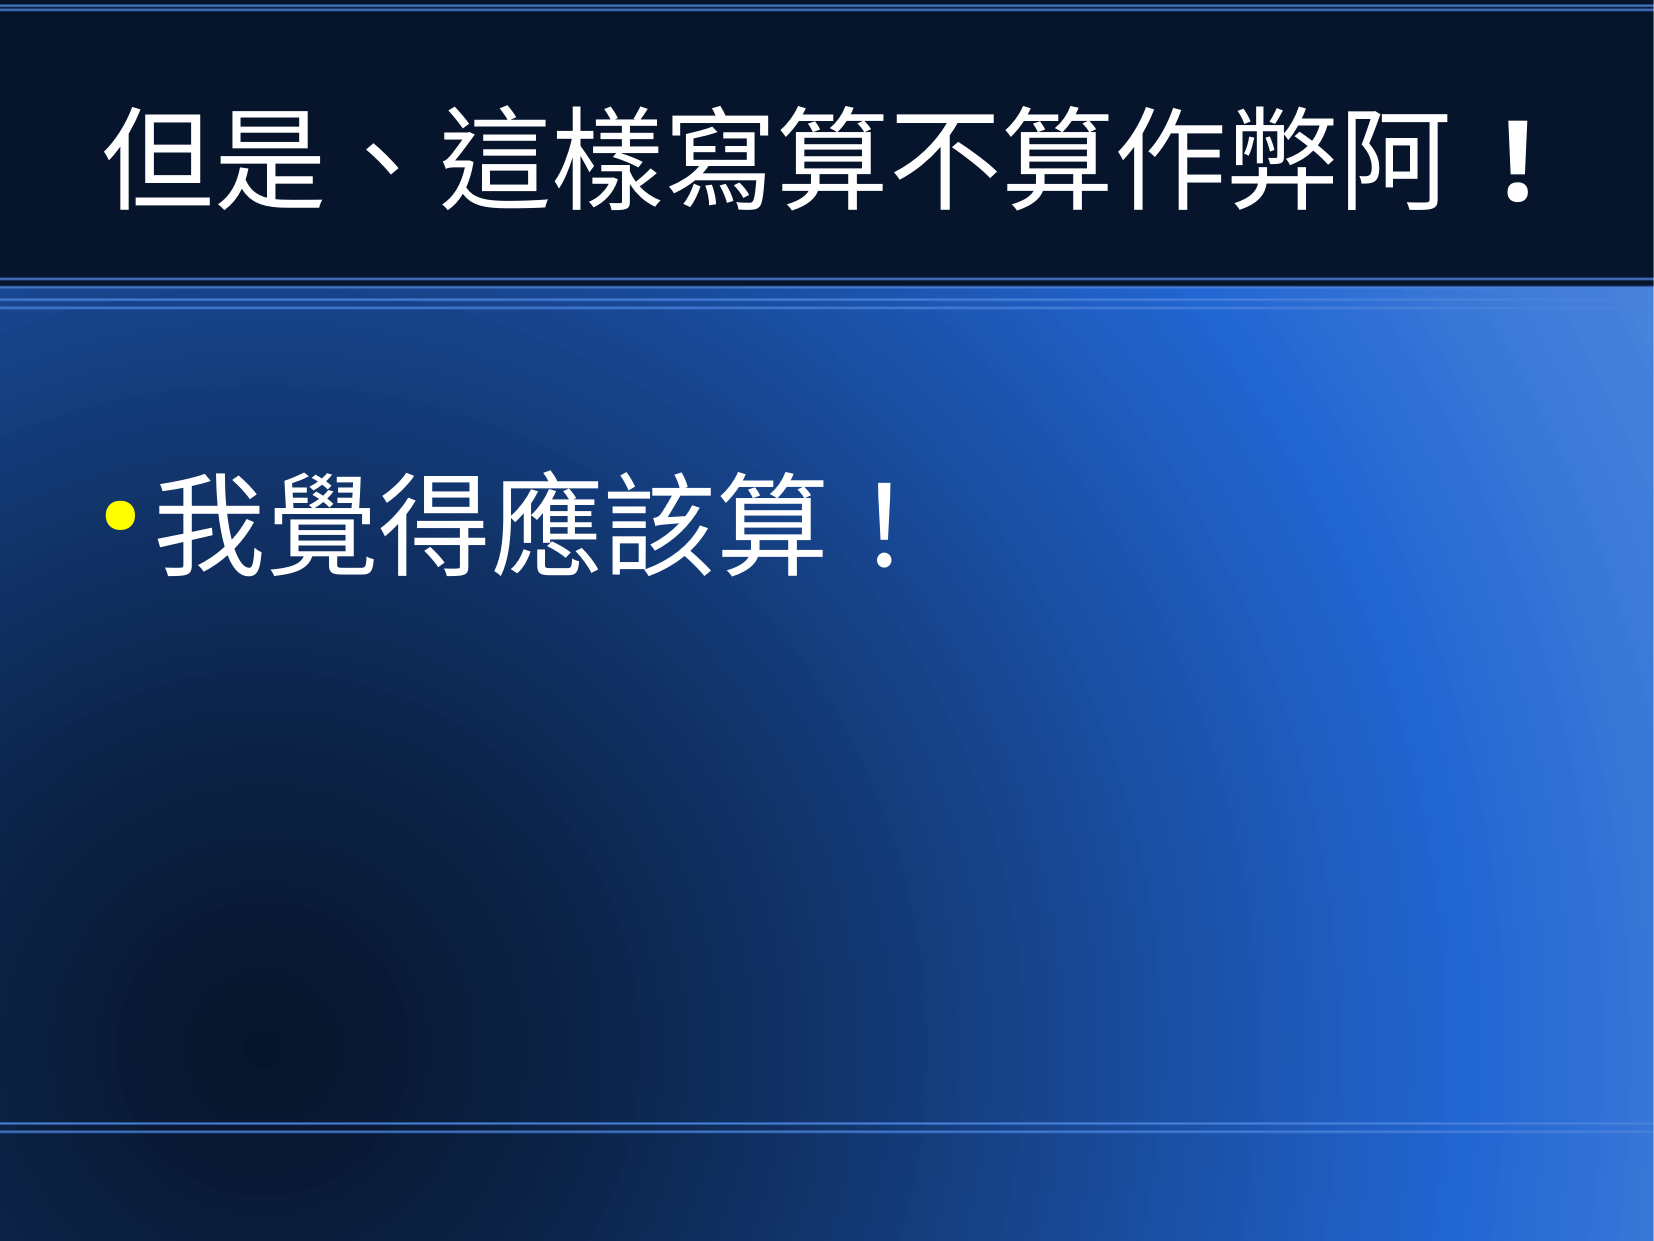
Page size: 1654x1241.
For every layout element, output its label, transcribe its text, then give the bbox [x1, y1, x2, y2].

list 我覺得應該算！ [82, 355, 1571, 1241]
title 但是、這樣寫算不算作弊阿! [82, 49, 1571, 257]
picture [0, 0, 1654, 1241]
